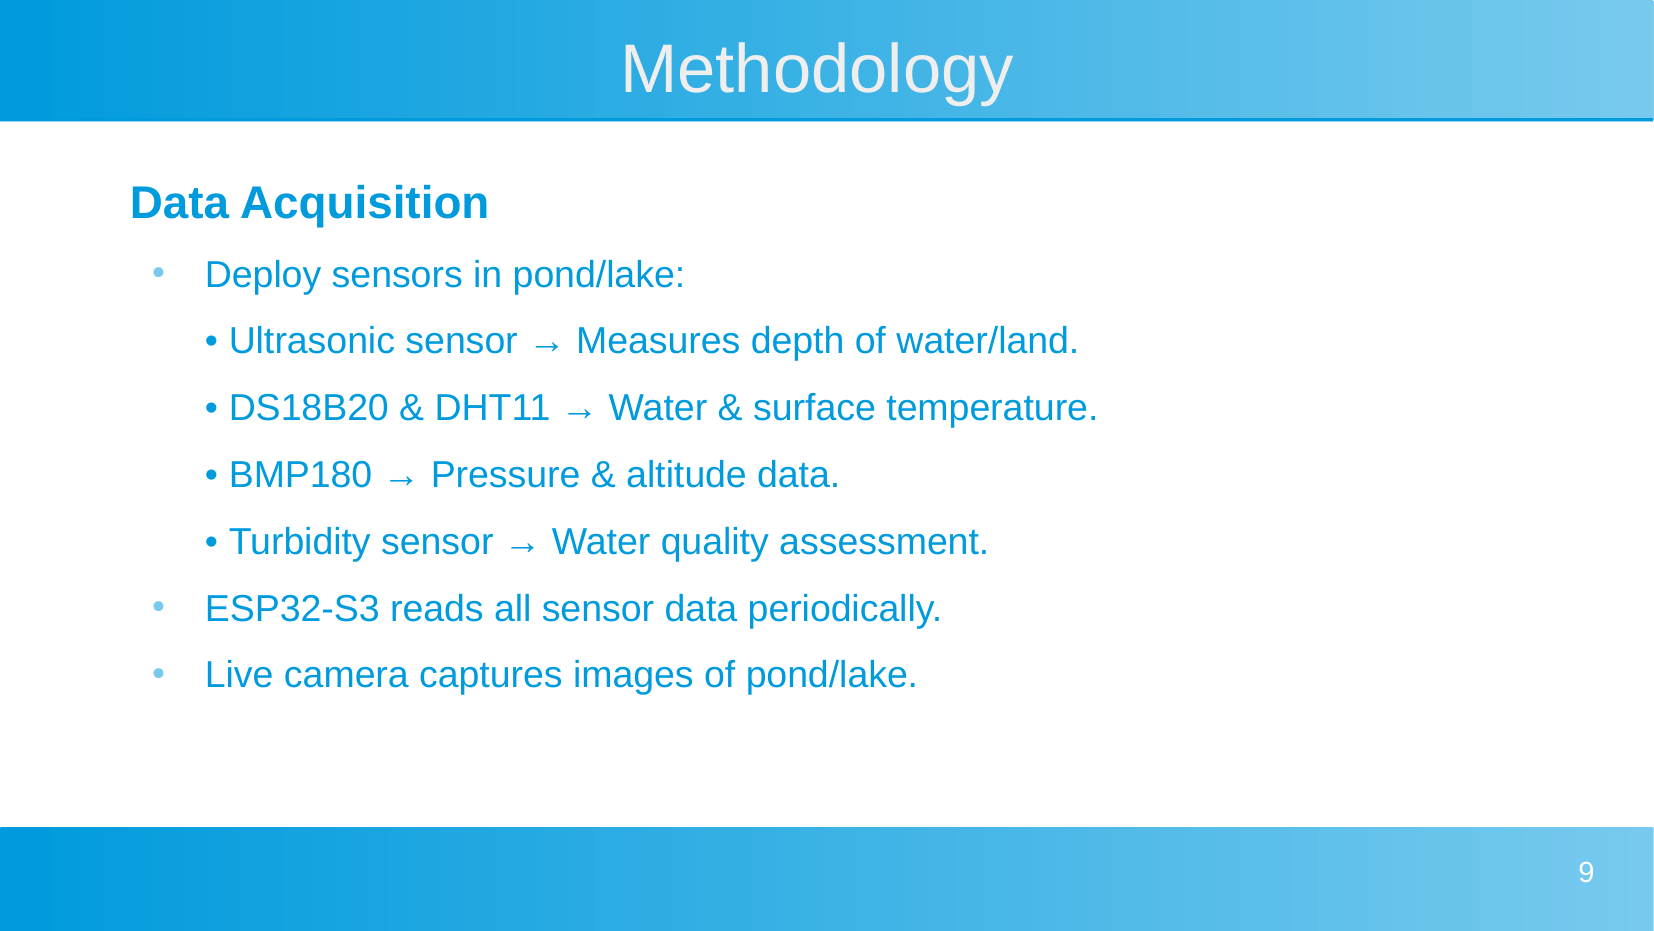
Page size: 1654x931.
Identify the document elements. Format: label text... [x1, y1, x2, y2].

list Data Acquisition Deploy sensors in pond/lake: • Ultrasonic sensor → Measures depth of water/land. • DS18B20 & DHT11 → Water & surface temperature. • BMP180 → Pressure & altitude data. • Turbidity sensor → Water quality assessment. ESP32-S3 reads all sensor data periodically. Live camera captures images of pond/lake. [59, 177, 1595, 768]
title Methodology [59, 29, 1595, 108]
